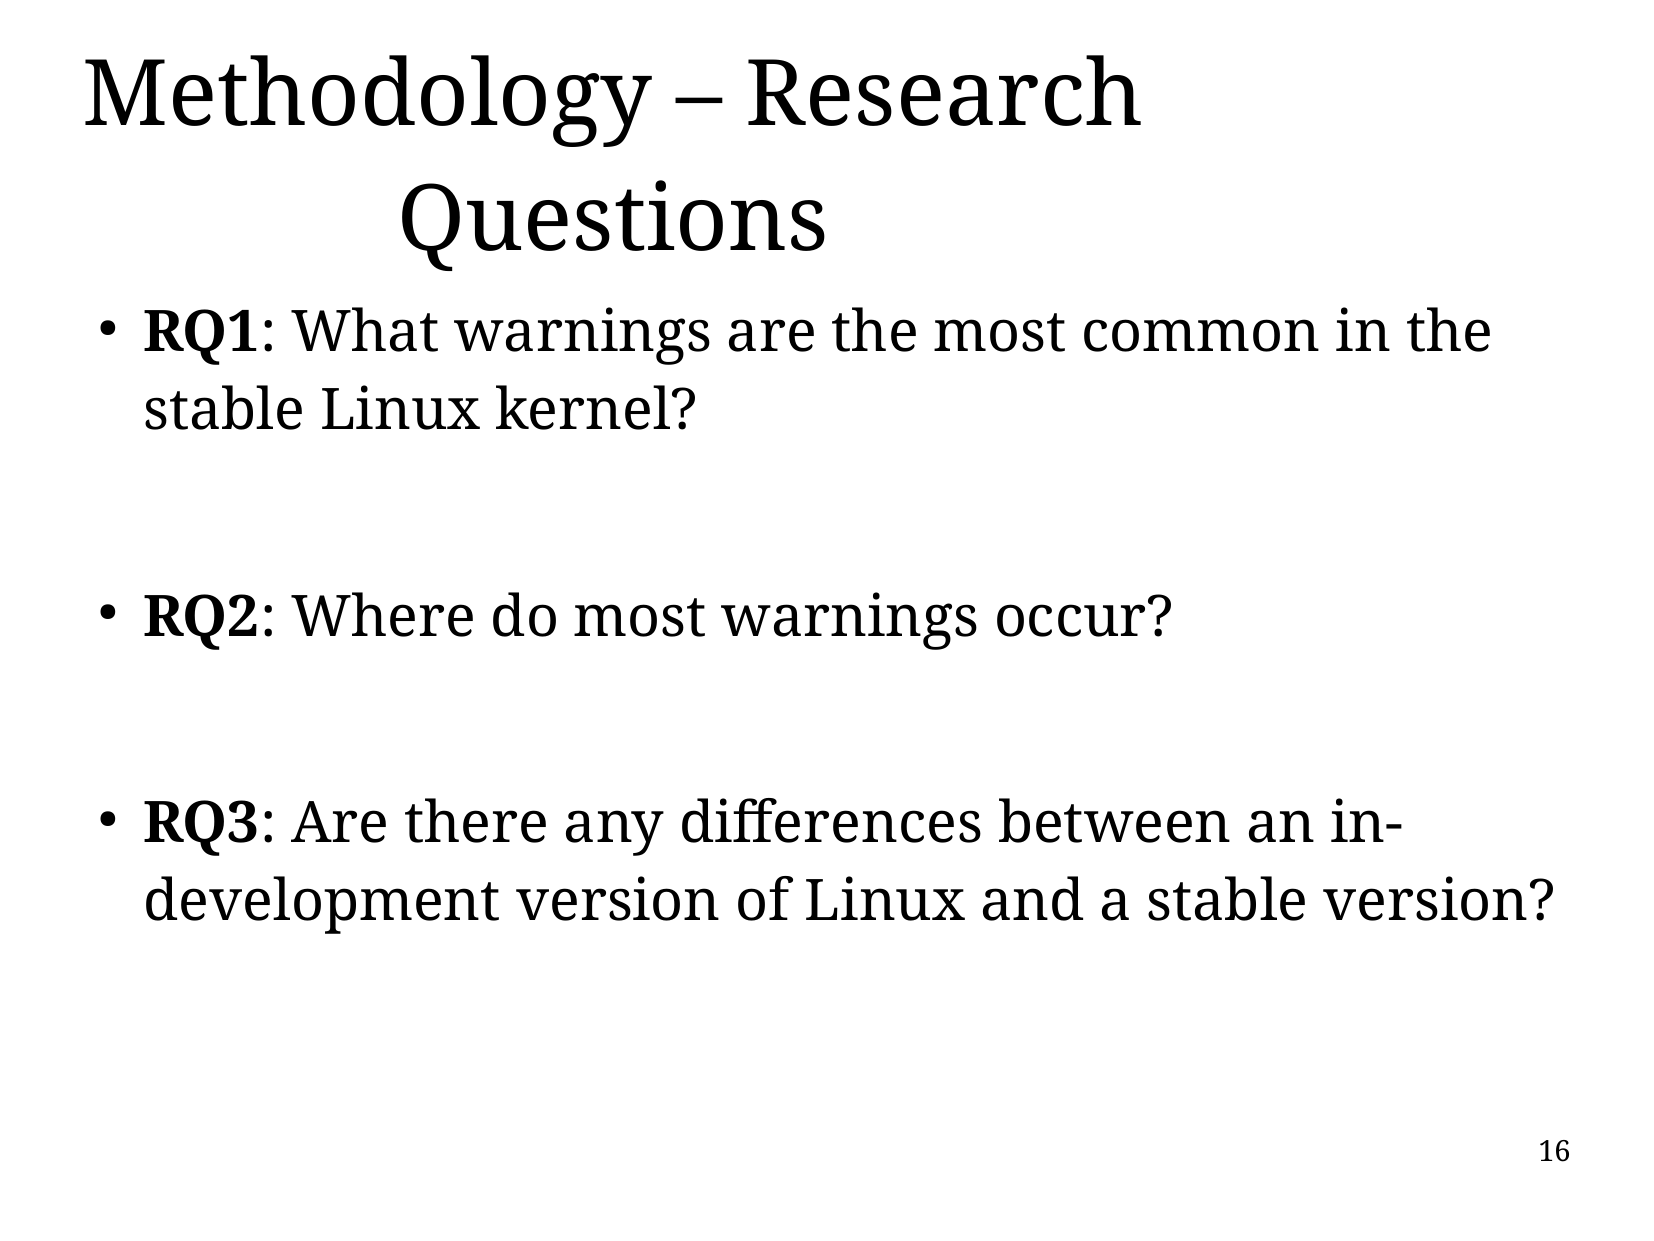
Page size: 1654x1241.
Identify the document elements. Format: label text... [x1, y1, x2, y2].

title Methodology – Research Questions [82, 49, 1571, 257]
list RQ1: What warnings are the most common in the stable Linux kernel? RQ2: Where do most warnings occur? RQ3: Are there any differences between an in-development version of Linux and a stable version? [82, 290, 1571, 1010]
